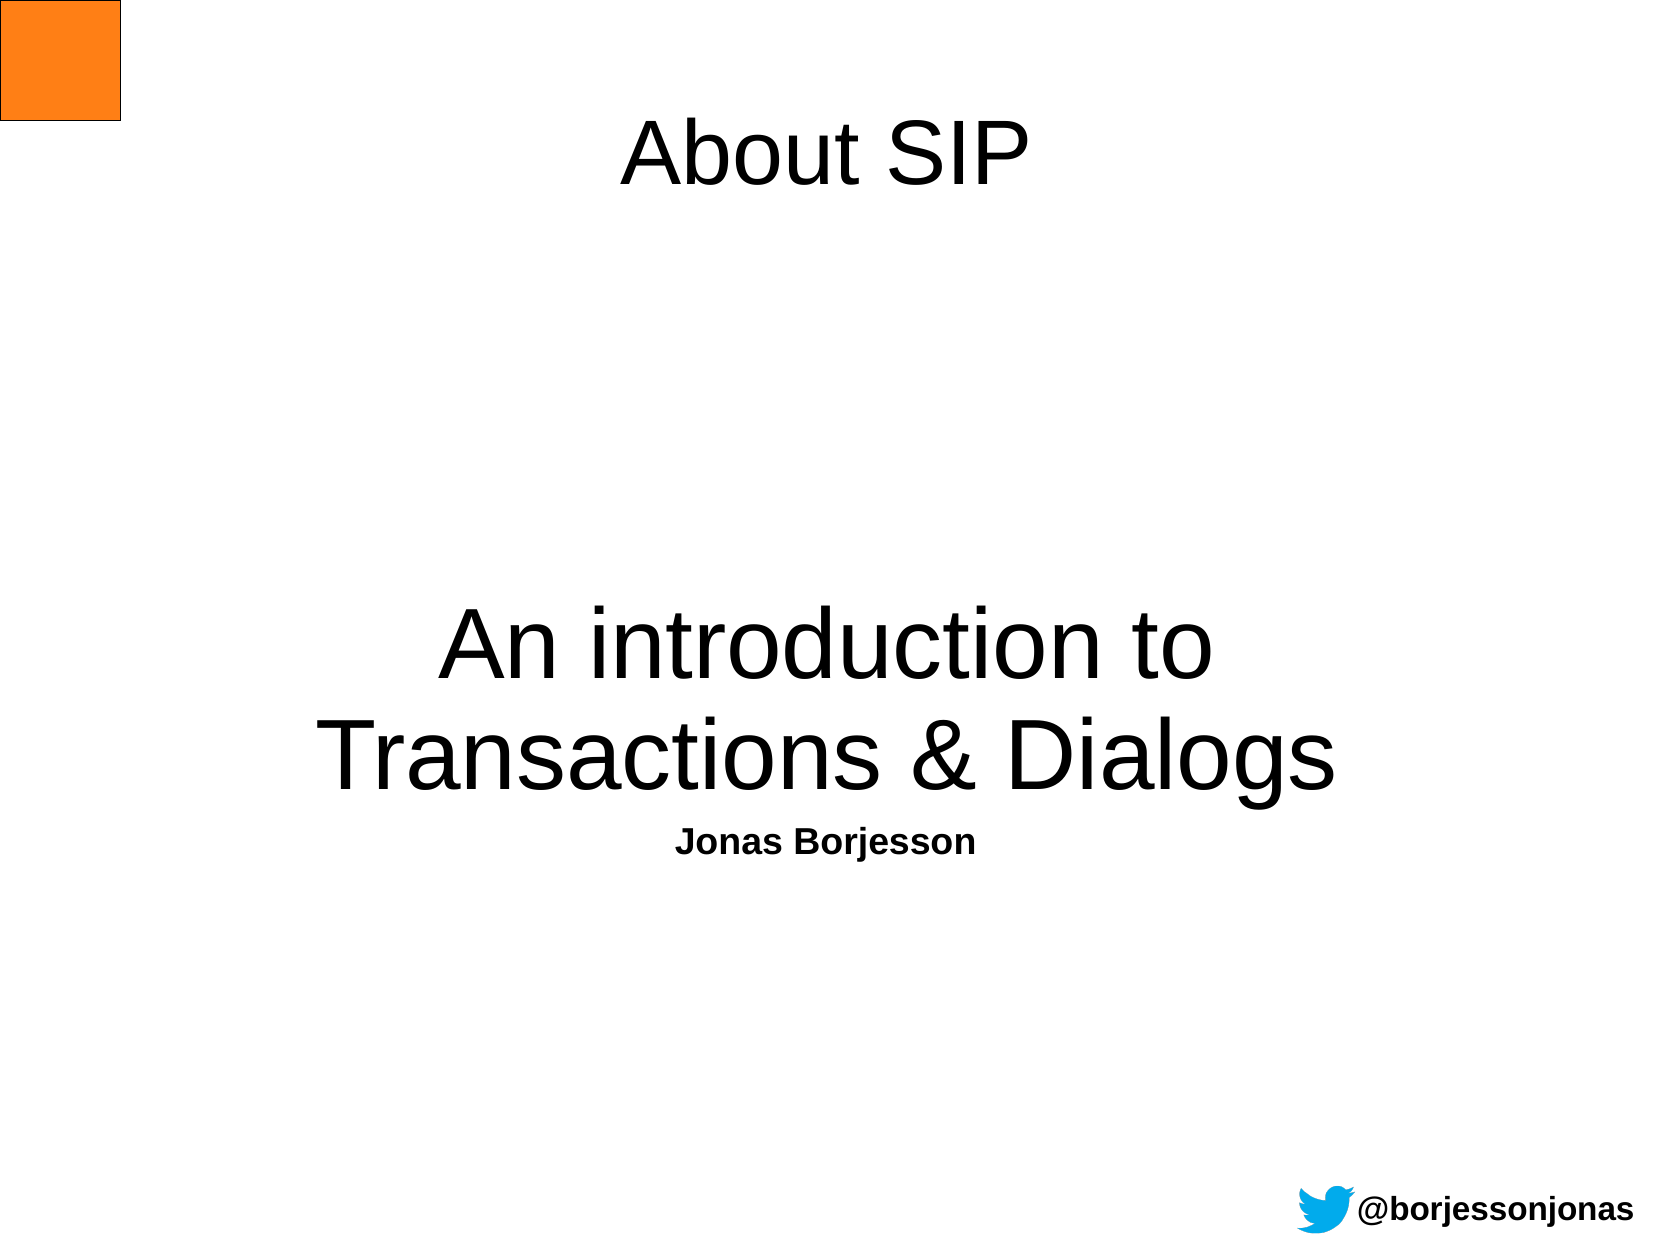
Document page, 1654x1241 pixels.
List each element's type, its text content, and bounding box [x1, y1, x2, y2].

subtitle An introduction to Transactions & Dialogs [82, 290, 1571, 1109]
picture [1277, 1160, 1375, 1241]
title About SIP [82, 49, 1571, 257]
text_box Jonas Borjesson [660, 813, 992, 871]
